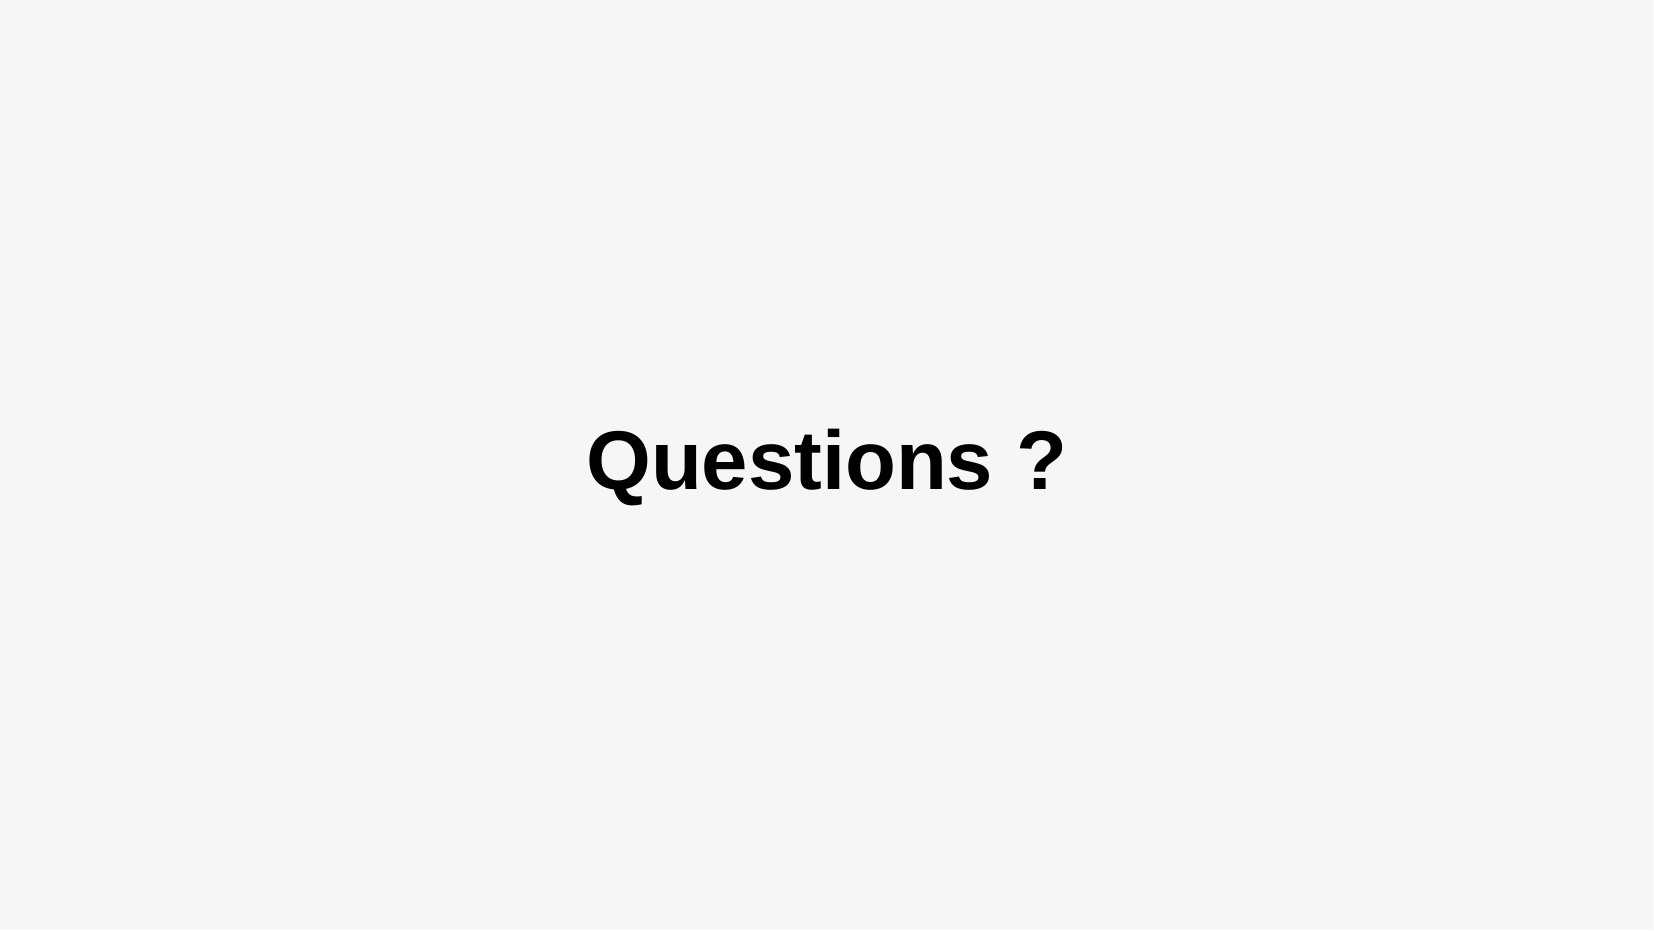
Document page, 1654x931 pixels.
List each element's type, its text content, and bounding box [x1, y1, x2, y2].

text_box Questions ? [82, 101, 1571, 822]
